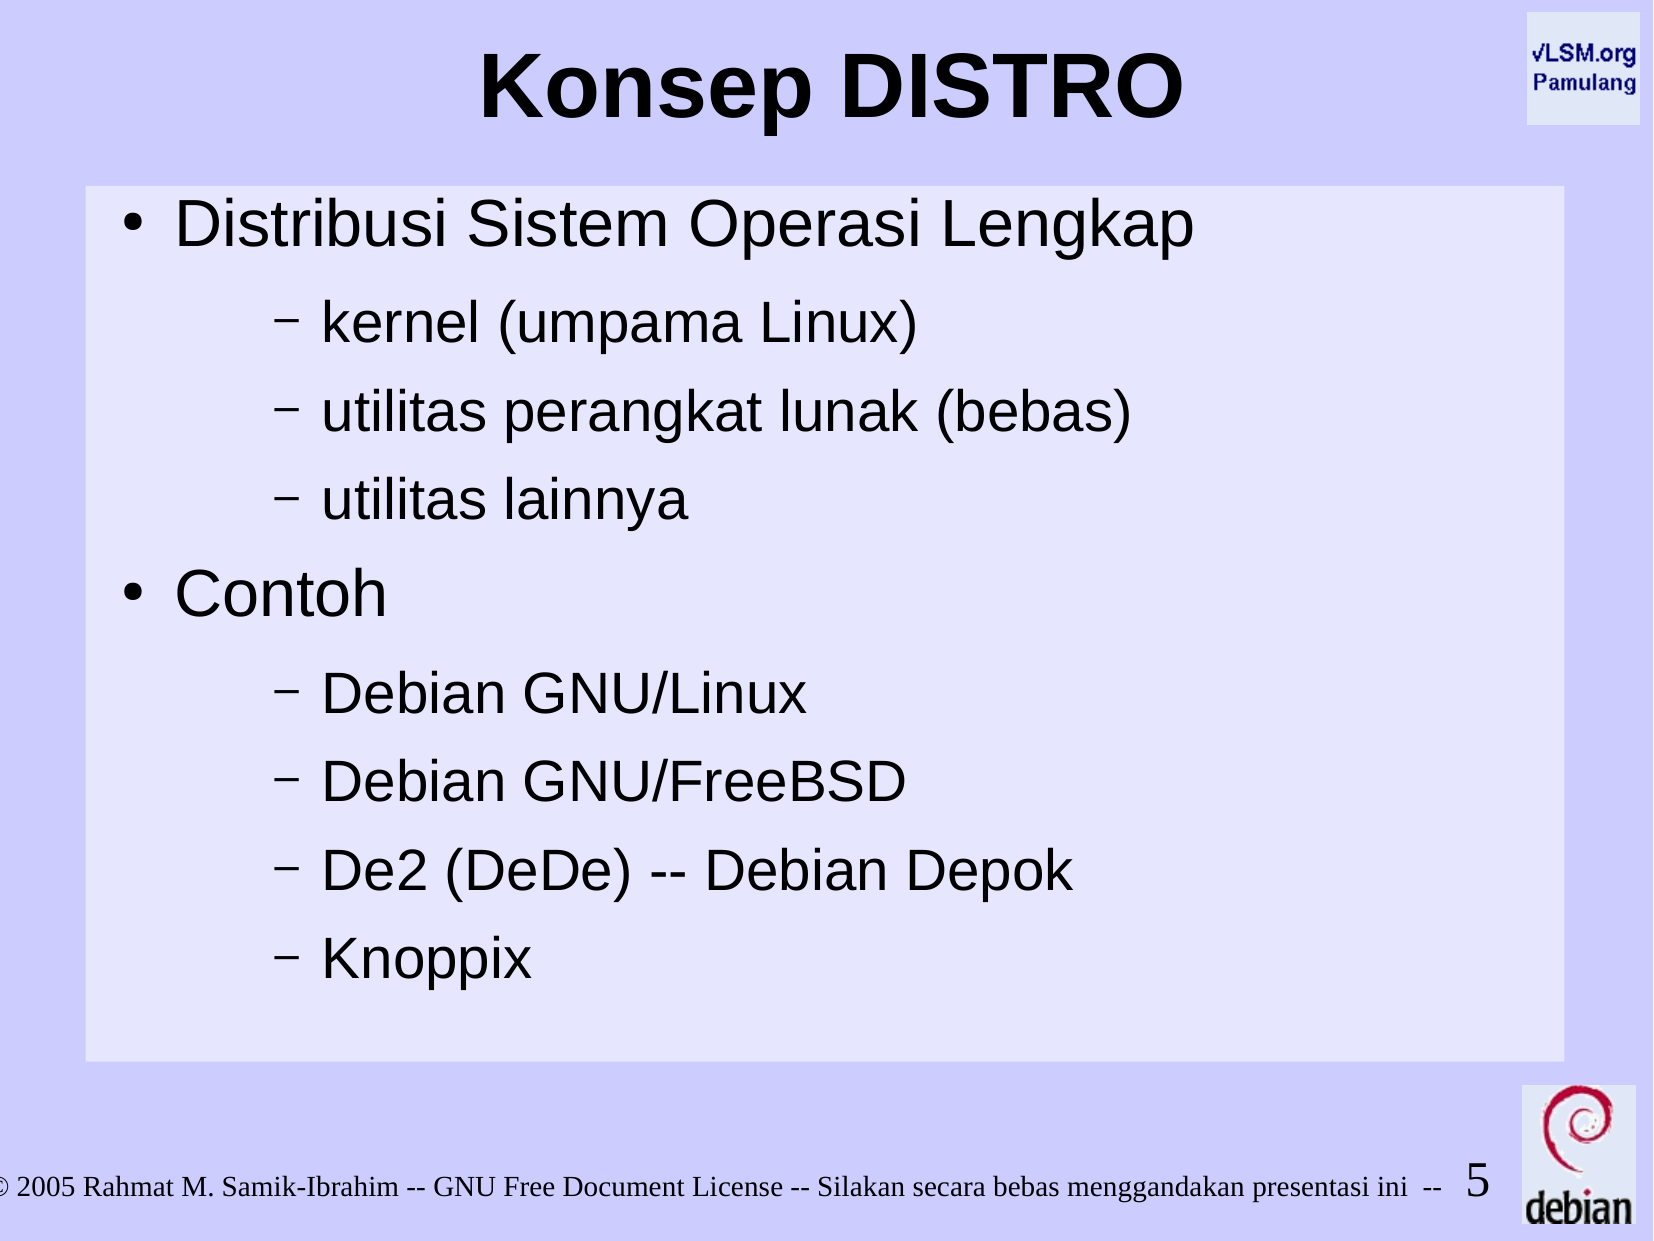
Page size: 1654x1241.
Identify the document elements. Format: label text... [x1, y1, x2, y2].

list Distribusi Sistem Operasi Lengkap kernel (umpama Linux) utilitas perangkat lunak (bebas) utilitas lainnya Contoh Debian GNU/Linux Debian GNU/FreeBSD De2 (DeDe) -- Debian Depok Knoppix [85, 185, 1565, 1062]
title Konsep DISTRO [40, 31, 1625, 142]
picture [1522, 1085, 1636, 1224]
picture [1527, 12, 1640, 125]
